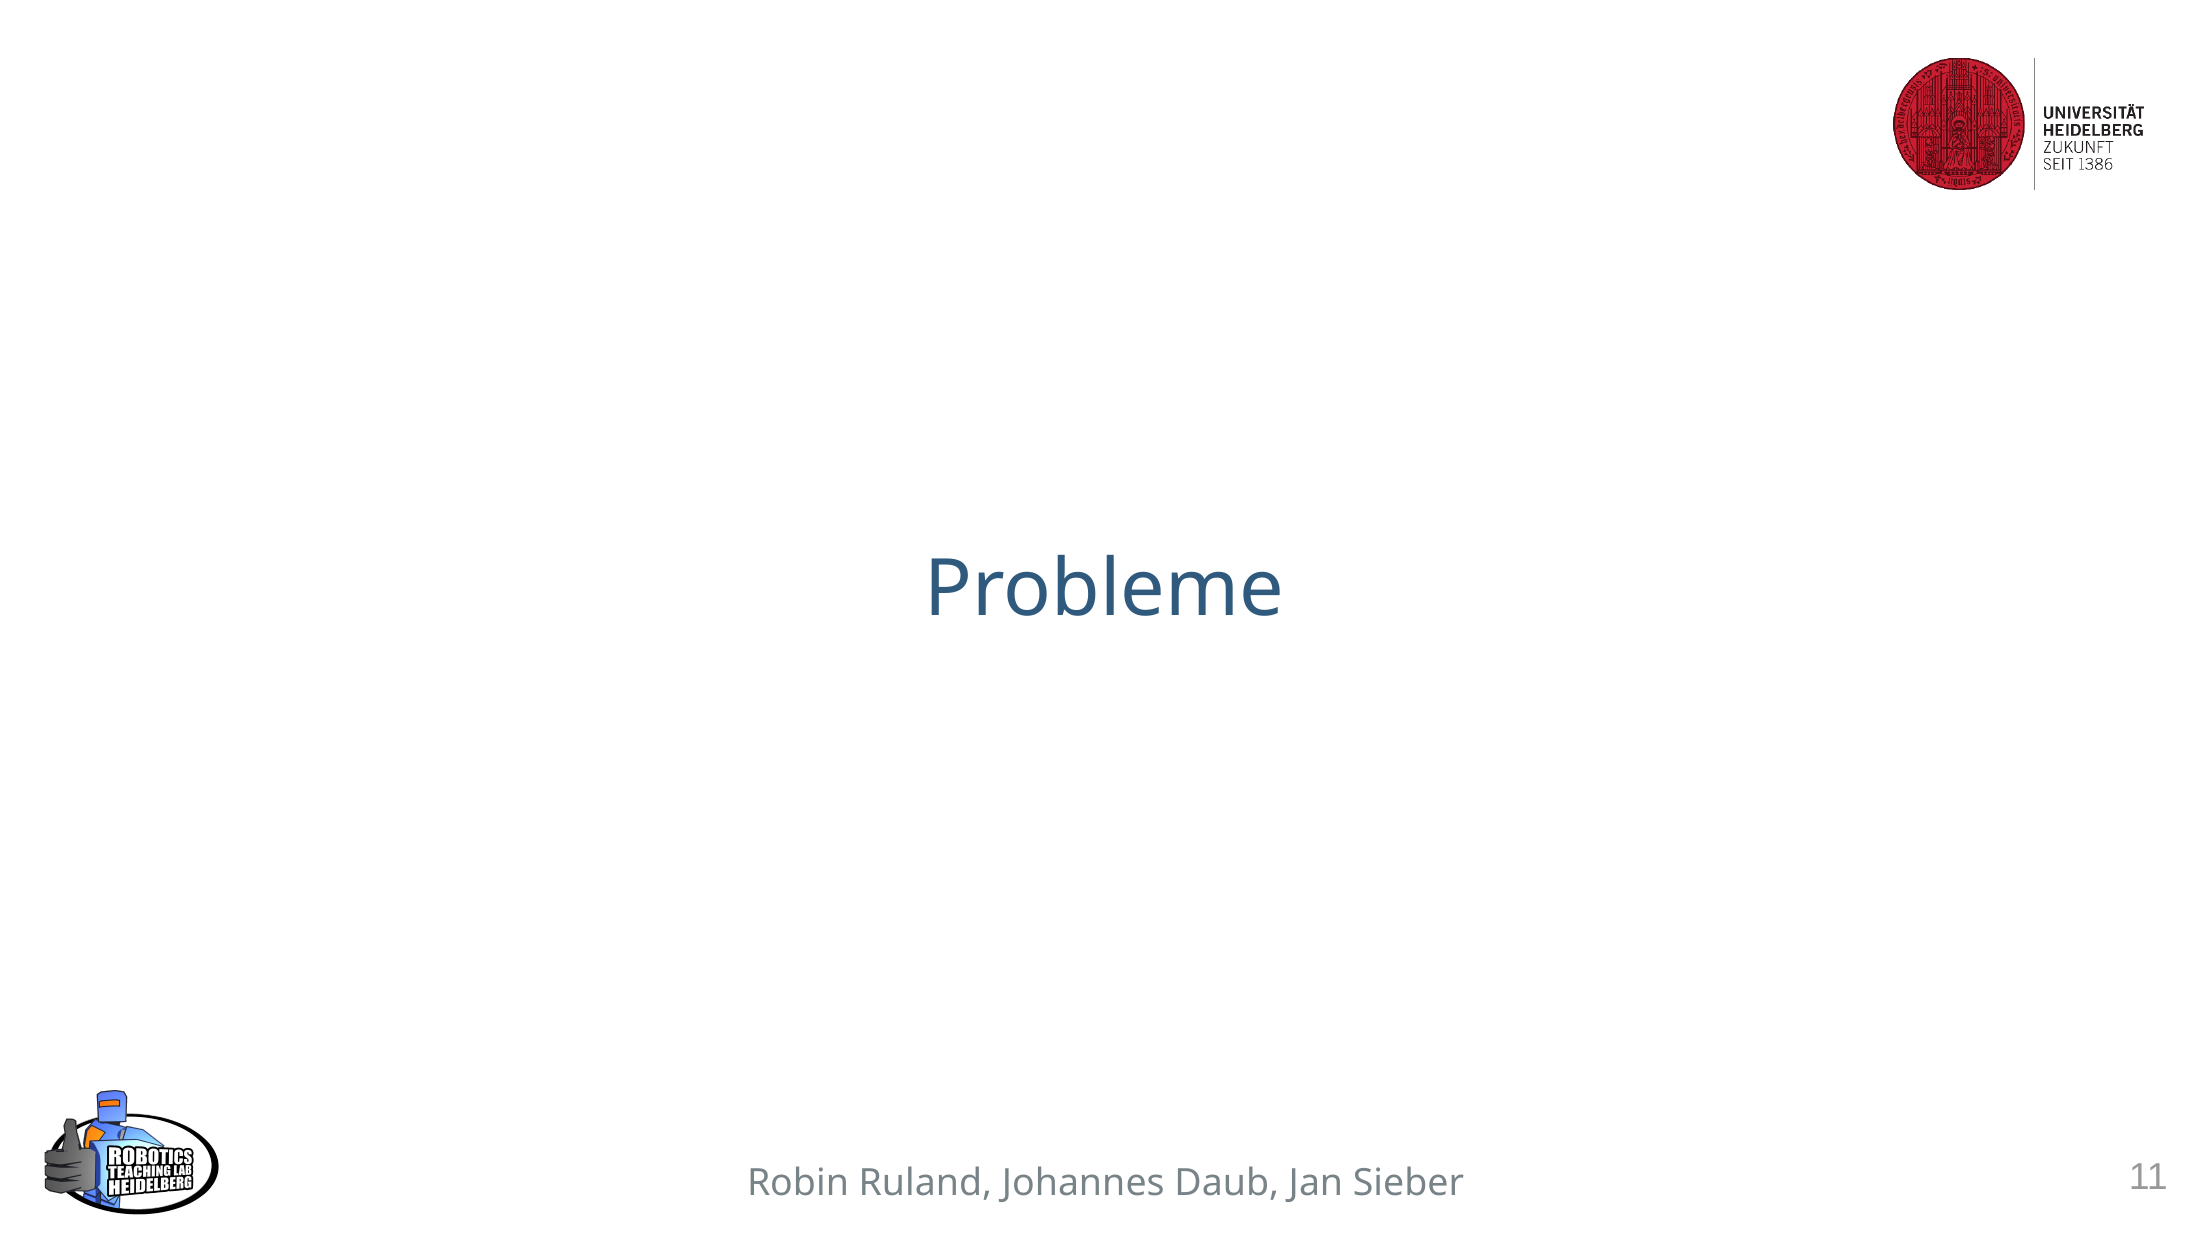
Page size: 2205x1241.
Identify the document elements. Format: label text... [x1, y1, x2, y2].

picture [1893, 58, 2144, 190]
subtitle Probleme [70, 70, 2138, 1099]
picture [44, 1090, 222, 1221]
